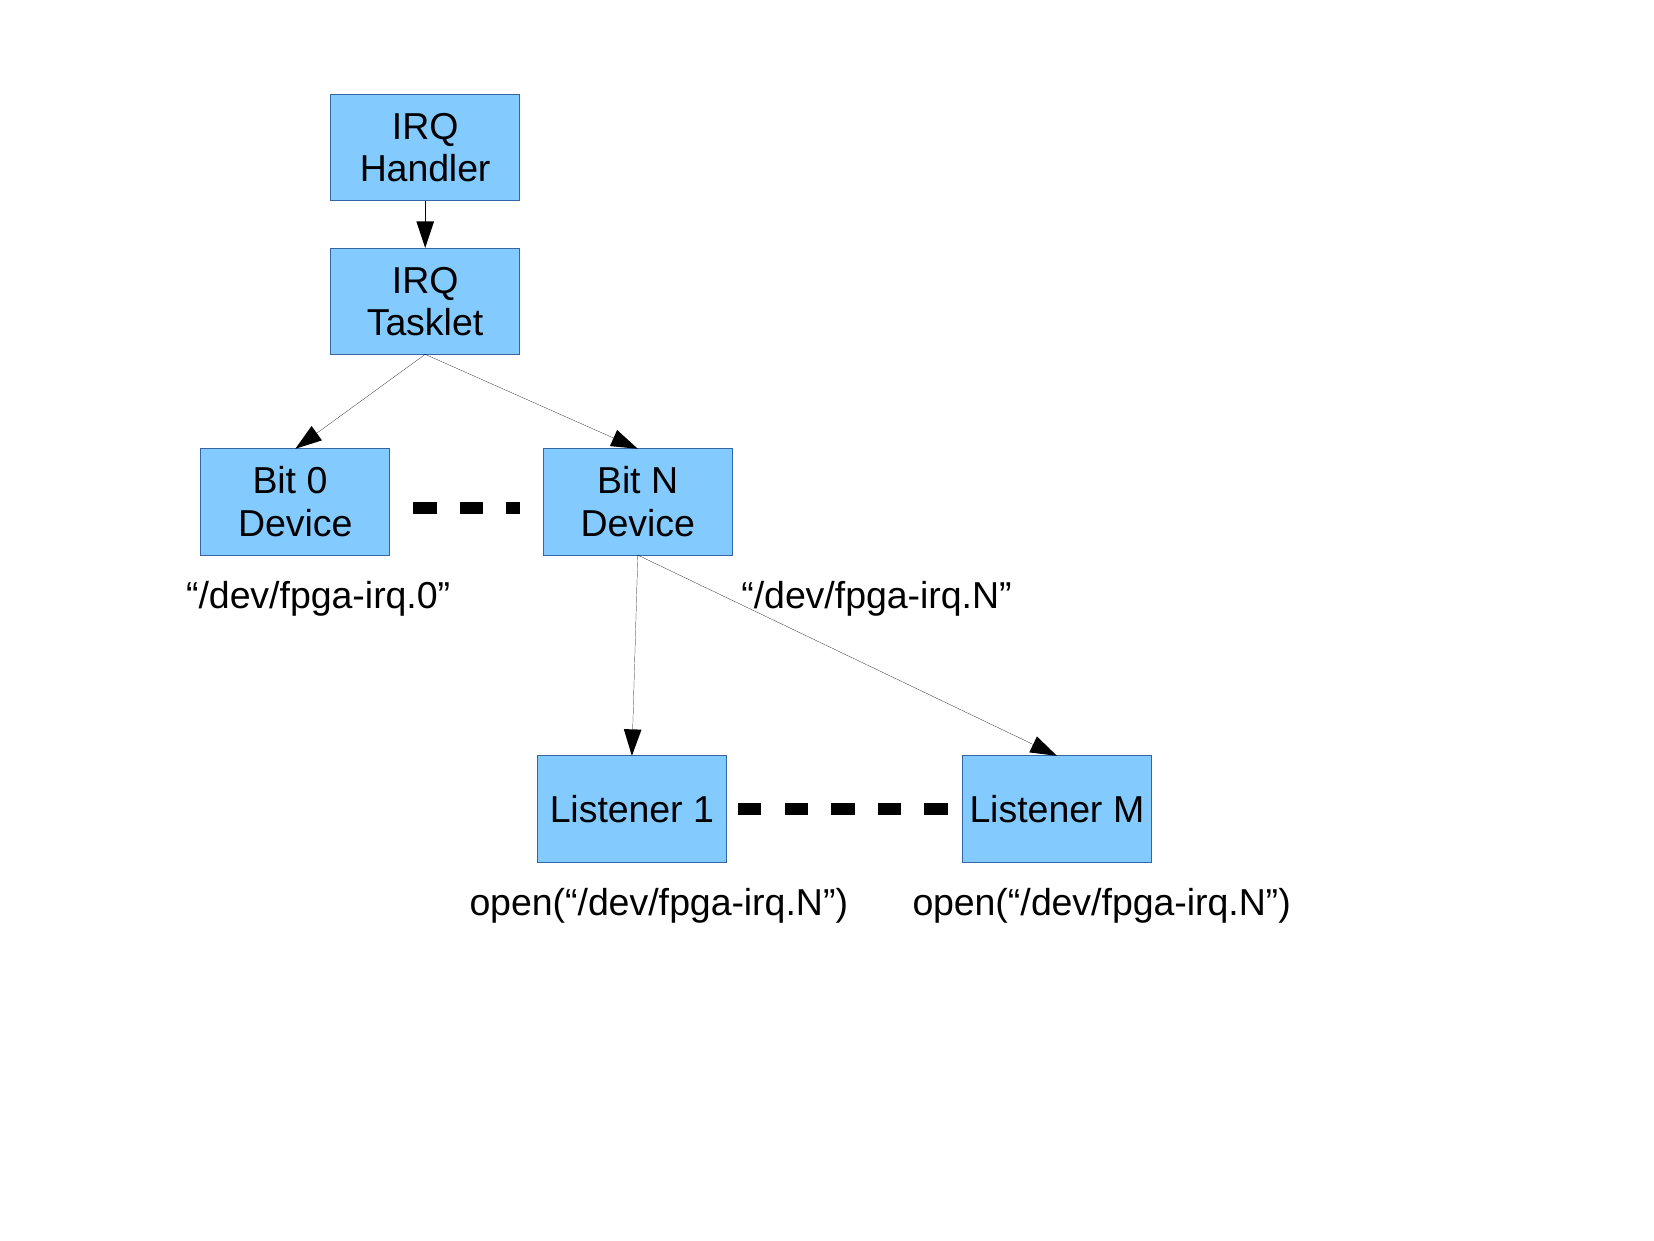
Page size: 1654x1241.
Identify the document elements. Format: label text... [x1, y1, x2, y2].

text_box Listener M [962, 755, 1152, 863]
text_box Listener 1 [537, 755, 727, 863]
text_box Bit 0 Device [200, 448, 390, 556]
text_box open(“/dev/fpga-irq.N”) [897, 874, 1306, 931]
text_box “/dev/fpga-irq.N” [726, 566, 1027, 624]
text_box open(“/dev/fpga-irq.N”) [454, 874, 863, 931]
text_box IRQ Tasklet [330, 248, 520, 355]
text_box “/dev/fpga-irq.0” [171, 566, 466, 624]
text_box Bit N Device [543, 448, 733, 556]
text_box IRQ Handler [330, 94, 520, 201]
